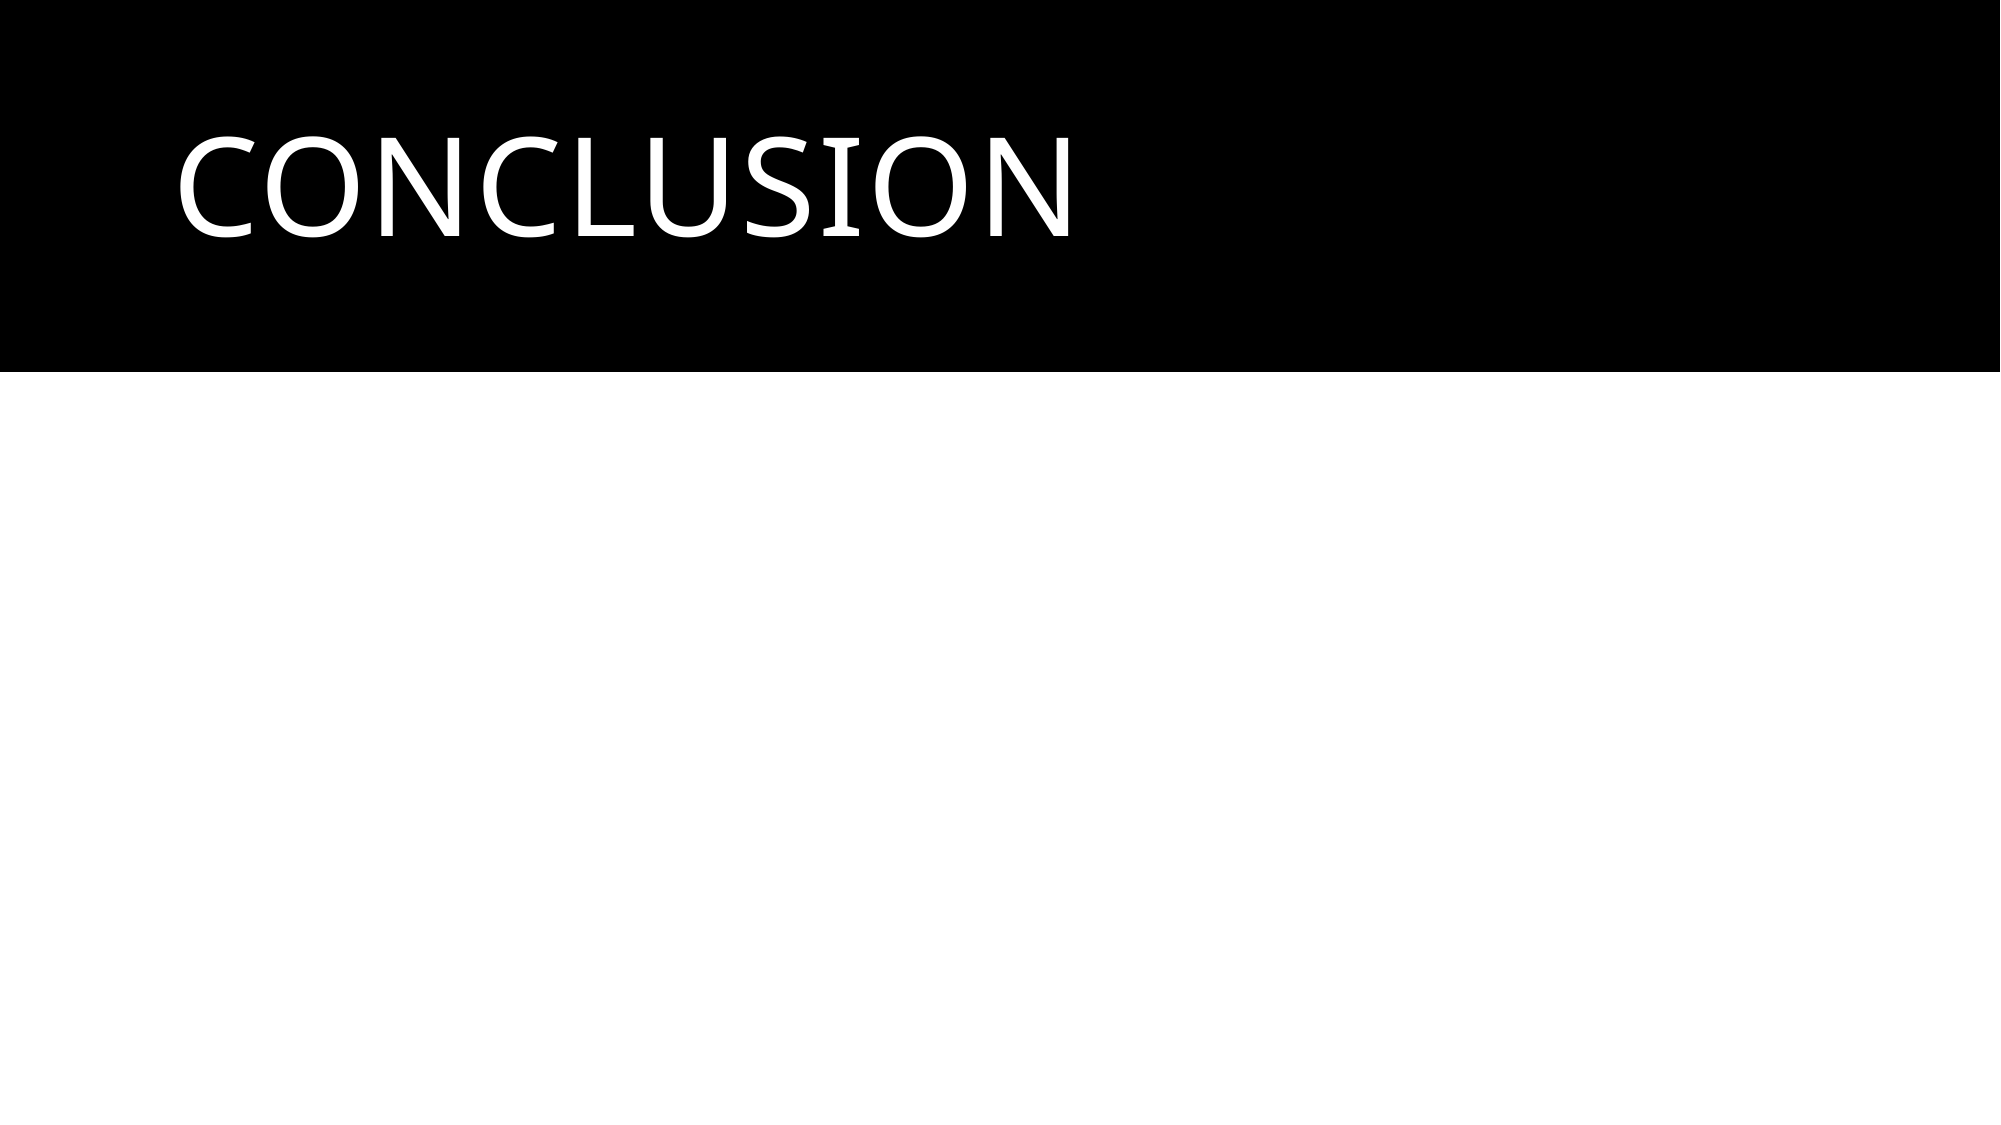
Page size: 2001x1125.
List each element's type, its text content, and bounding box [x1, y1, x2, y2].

title conclusion [157, 52, 1842, 332]
